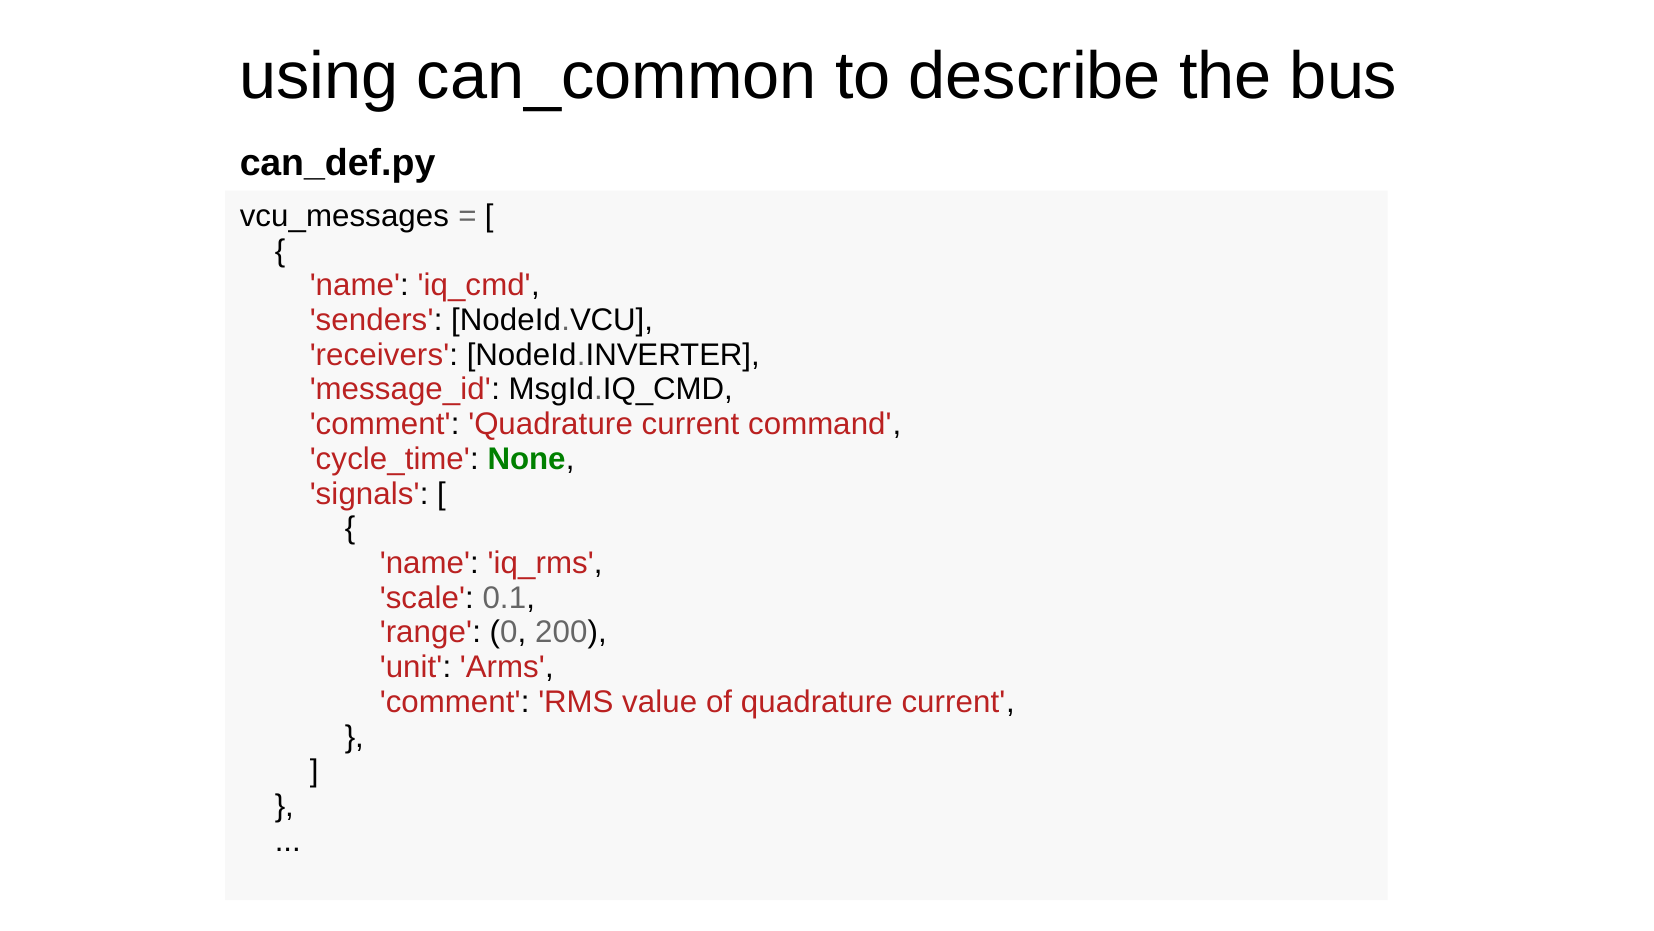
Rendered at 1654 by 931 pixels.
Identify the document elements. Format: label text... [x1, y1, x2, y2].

title using can_common to describe the bus [75, 37, 1564, 113]
text_box can_def.py [225, 133, 488, 191]
text_box vcu_messages = [ { 'name': 'iq_cmd', 'senders': [NodeId.VCU], 'receivers': [NodeId.INVERTER], 'message_id': MsgId.IQ_CMD, 'comment': 'Quadrature current command', 'cycle_time': None, 'signals': [ { 'name': 'iq_rms', 'scale': 0.1, 'range': (0, 200), 'unit': 'Arms', 'comment': 'RMS value of quadrature current', }, ] }, ... [225, 190, 1388, 901]
